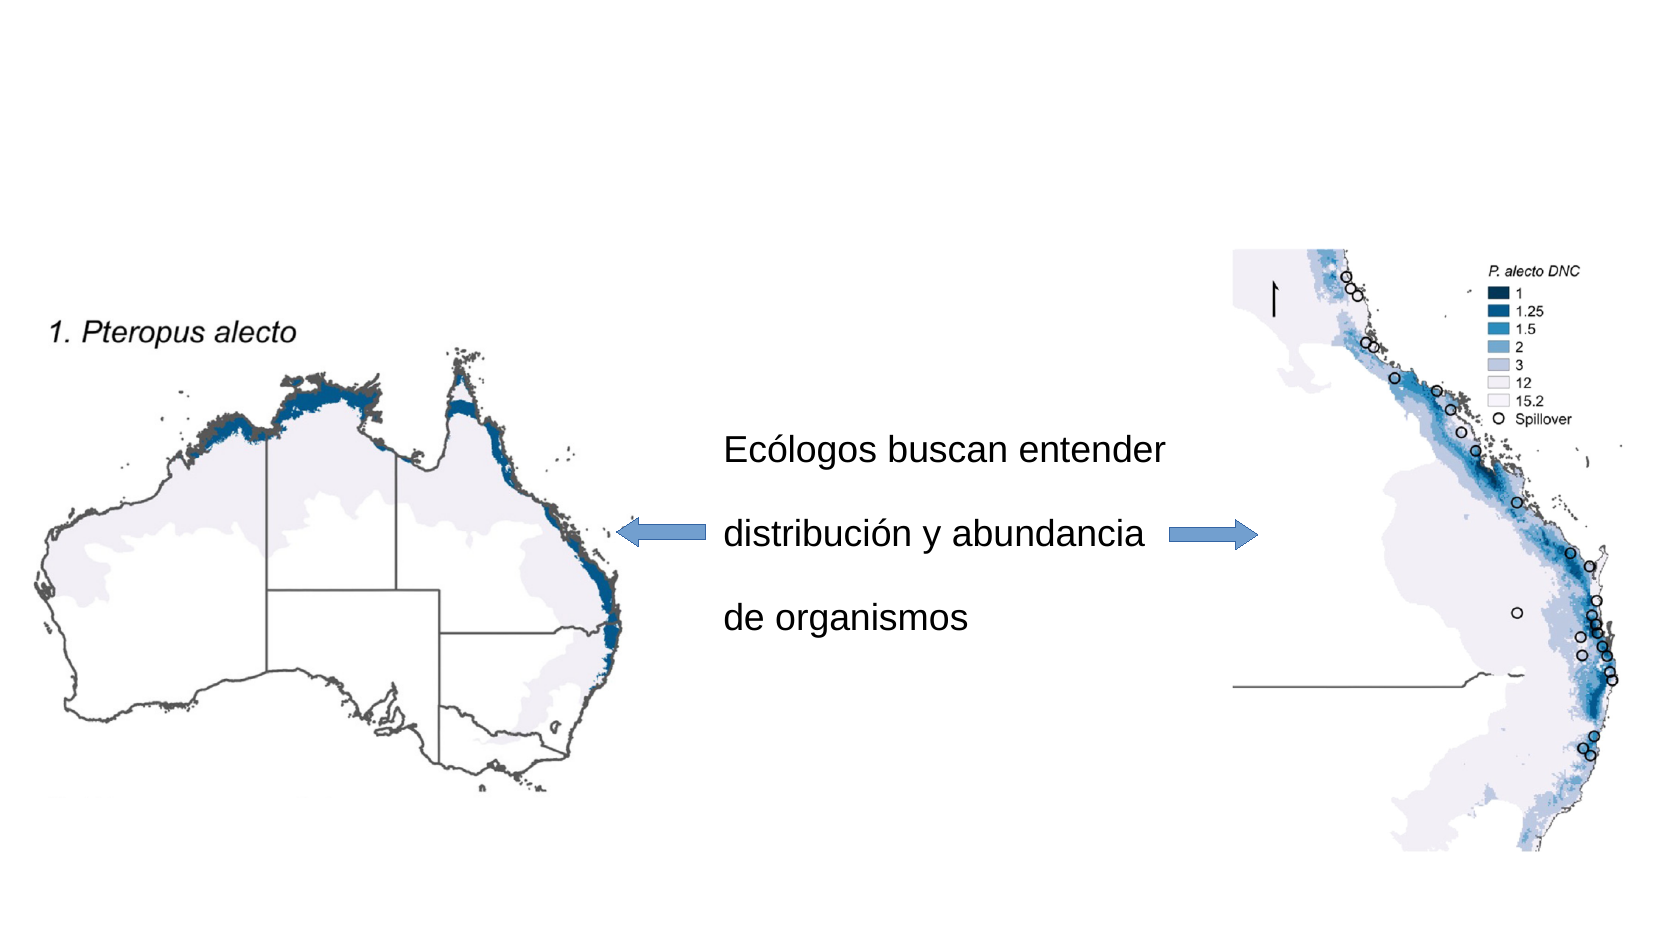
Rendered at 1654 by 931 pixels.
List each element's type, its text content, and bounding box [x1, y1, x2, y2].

text_box [616, 517, 706, 547]
text_box [1169, 519, 1258, 550]
picture [1186, 236, 1625, 870]
picture [18, 295, 634, 798]
text_box Ecólogos buscan entender distribución y abundancia de organismos [708, 378, 1192, 646]
